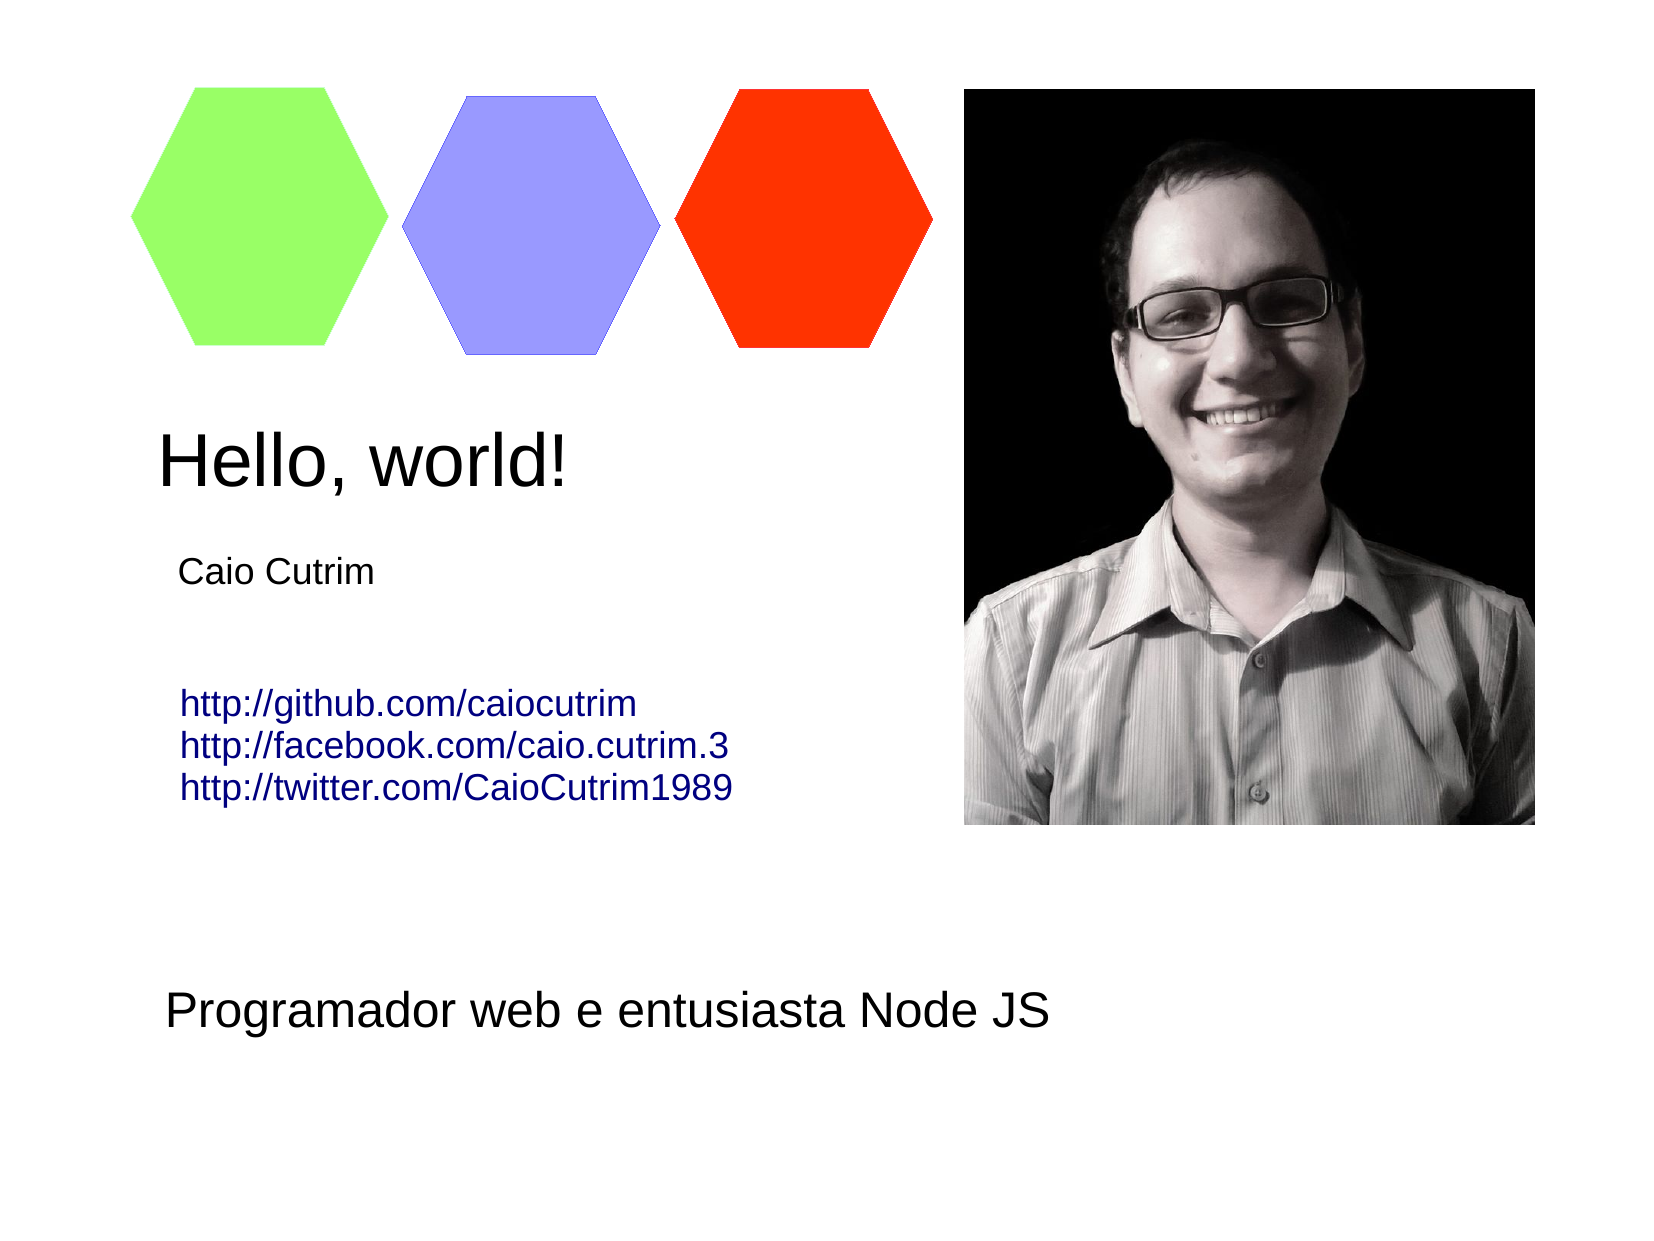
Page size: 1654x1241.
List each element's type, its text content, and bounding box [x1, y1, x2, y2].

text_box http://github.com/caiocutrim http://facebook.com/caio.cutrim.3 http://twitter.com/CaioCutrim1989 [165, 675, 749, 858]
picture [964, 89, 1535, 826]
text_box [402, 96, 661, 355]
text_box Programador web e entusiasta Node JS [150, 975, 1066, 1047]
text_box [674, 89, 933, 348]
text_box [130, 87, 389, 346]
text_box Caio Cutrim [162, 543, 391, 601]
text_box Hello, world! [142, 411, 586, 511]
